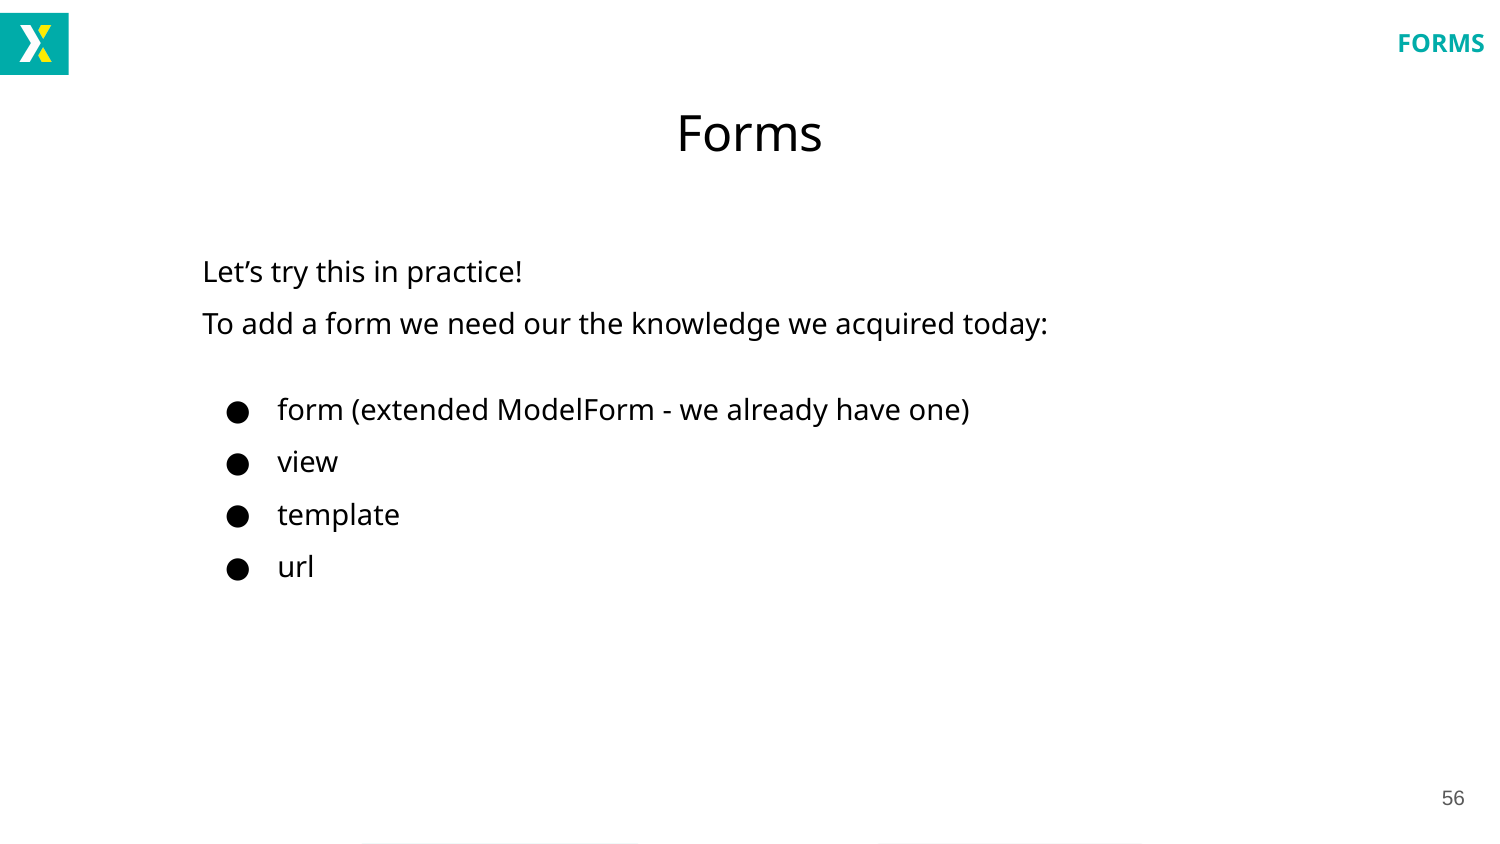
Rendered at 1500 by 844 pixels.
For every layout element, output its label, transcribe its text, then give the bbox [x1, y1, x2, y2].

slide_number <number> [1389, 764, 1480, 830]
picture [17, 25, 54, 62]
text_box Let’s try this in practice! To add a form we need our the knowledge we acquired today: form (extended ModelForm - we already have one) view template url [187, 220, 1367, 844]
text_box Forms [115, 86, 1385, 181]
